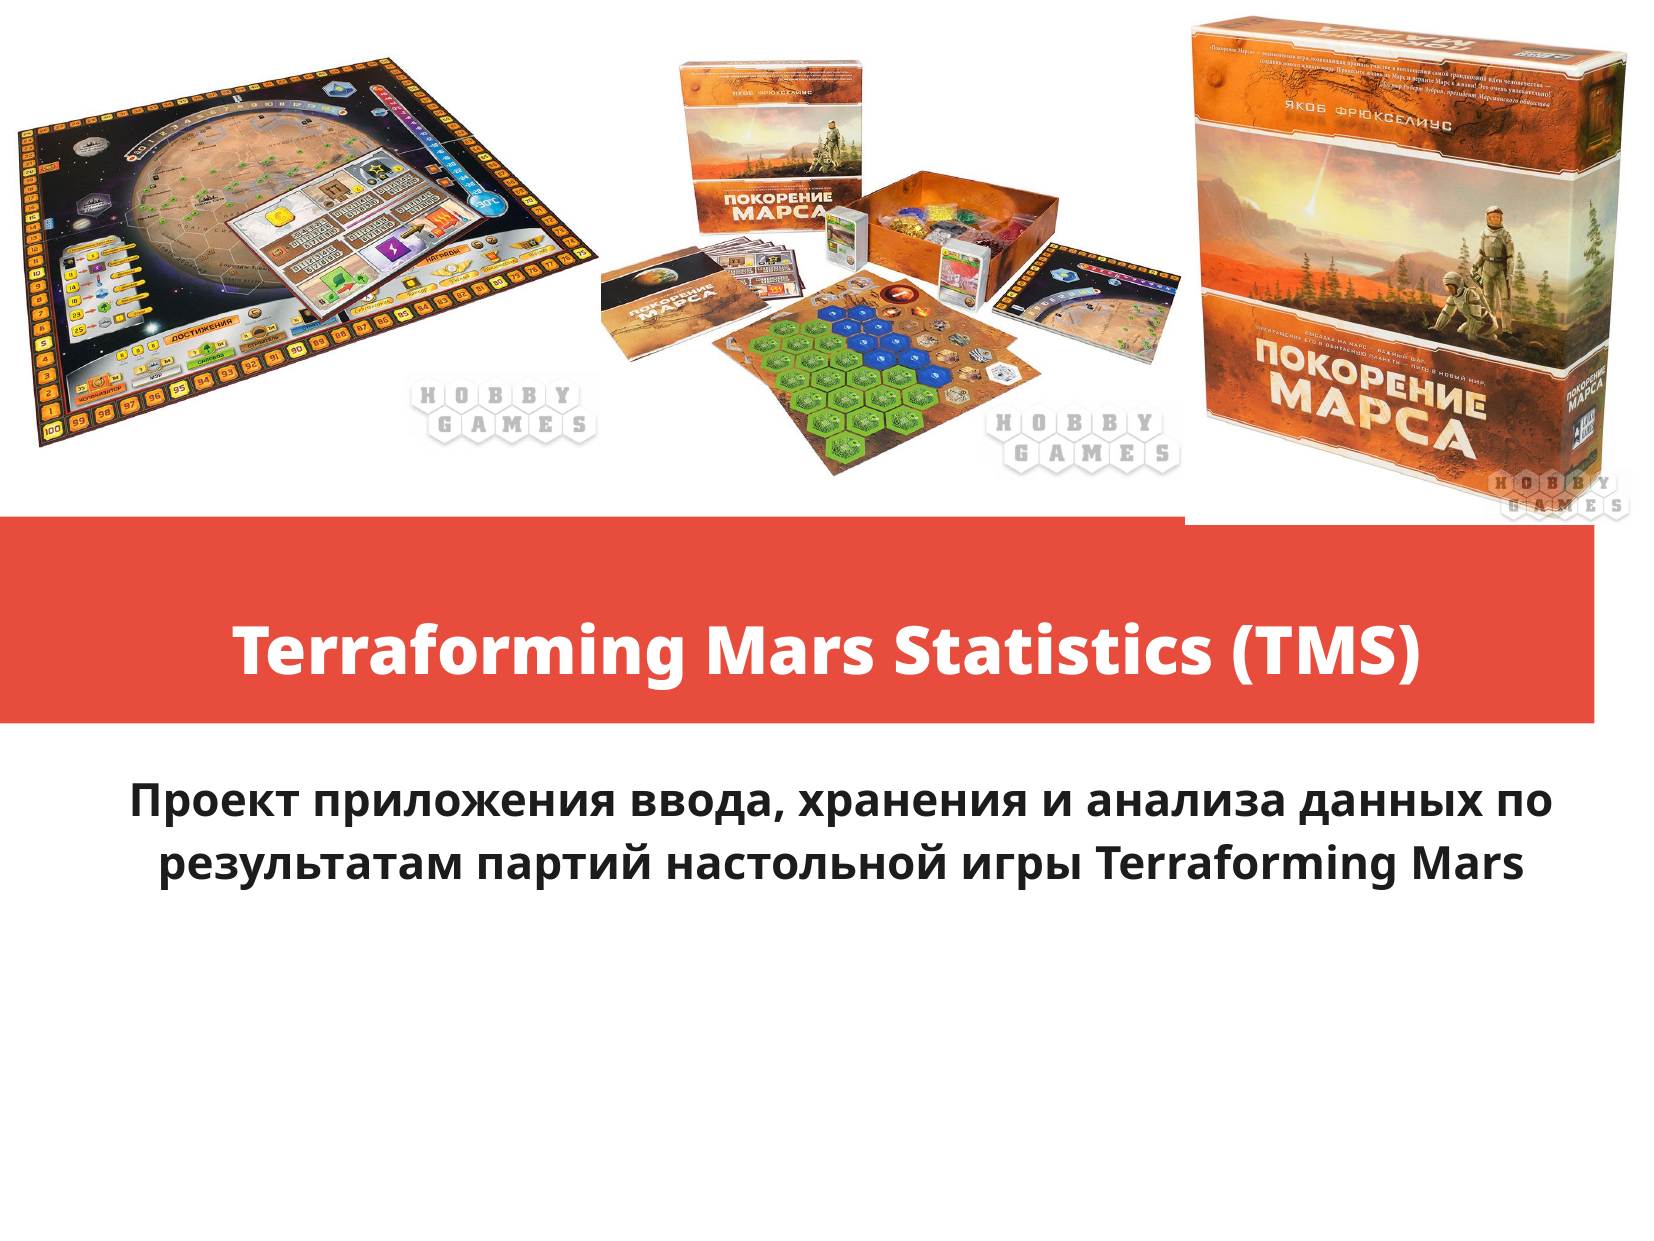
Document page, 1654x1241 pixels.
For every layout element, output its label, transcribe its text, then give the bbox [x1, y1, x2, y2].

title Terraforming Mars Statistics (TMS) [58, 546, 1595, 694]
picture [14, 10, 1633, 526]
subtitle Проект приложения ввода, хранения и анализа данных по результатам партий настольной игры Terraforming Mars [88, 767, 1595, 916]
